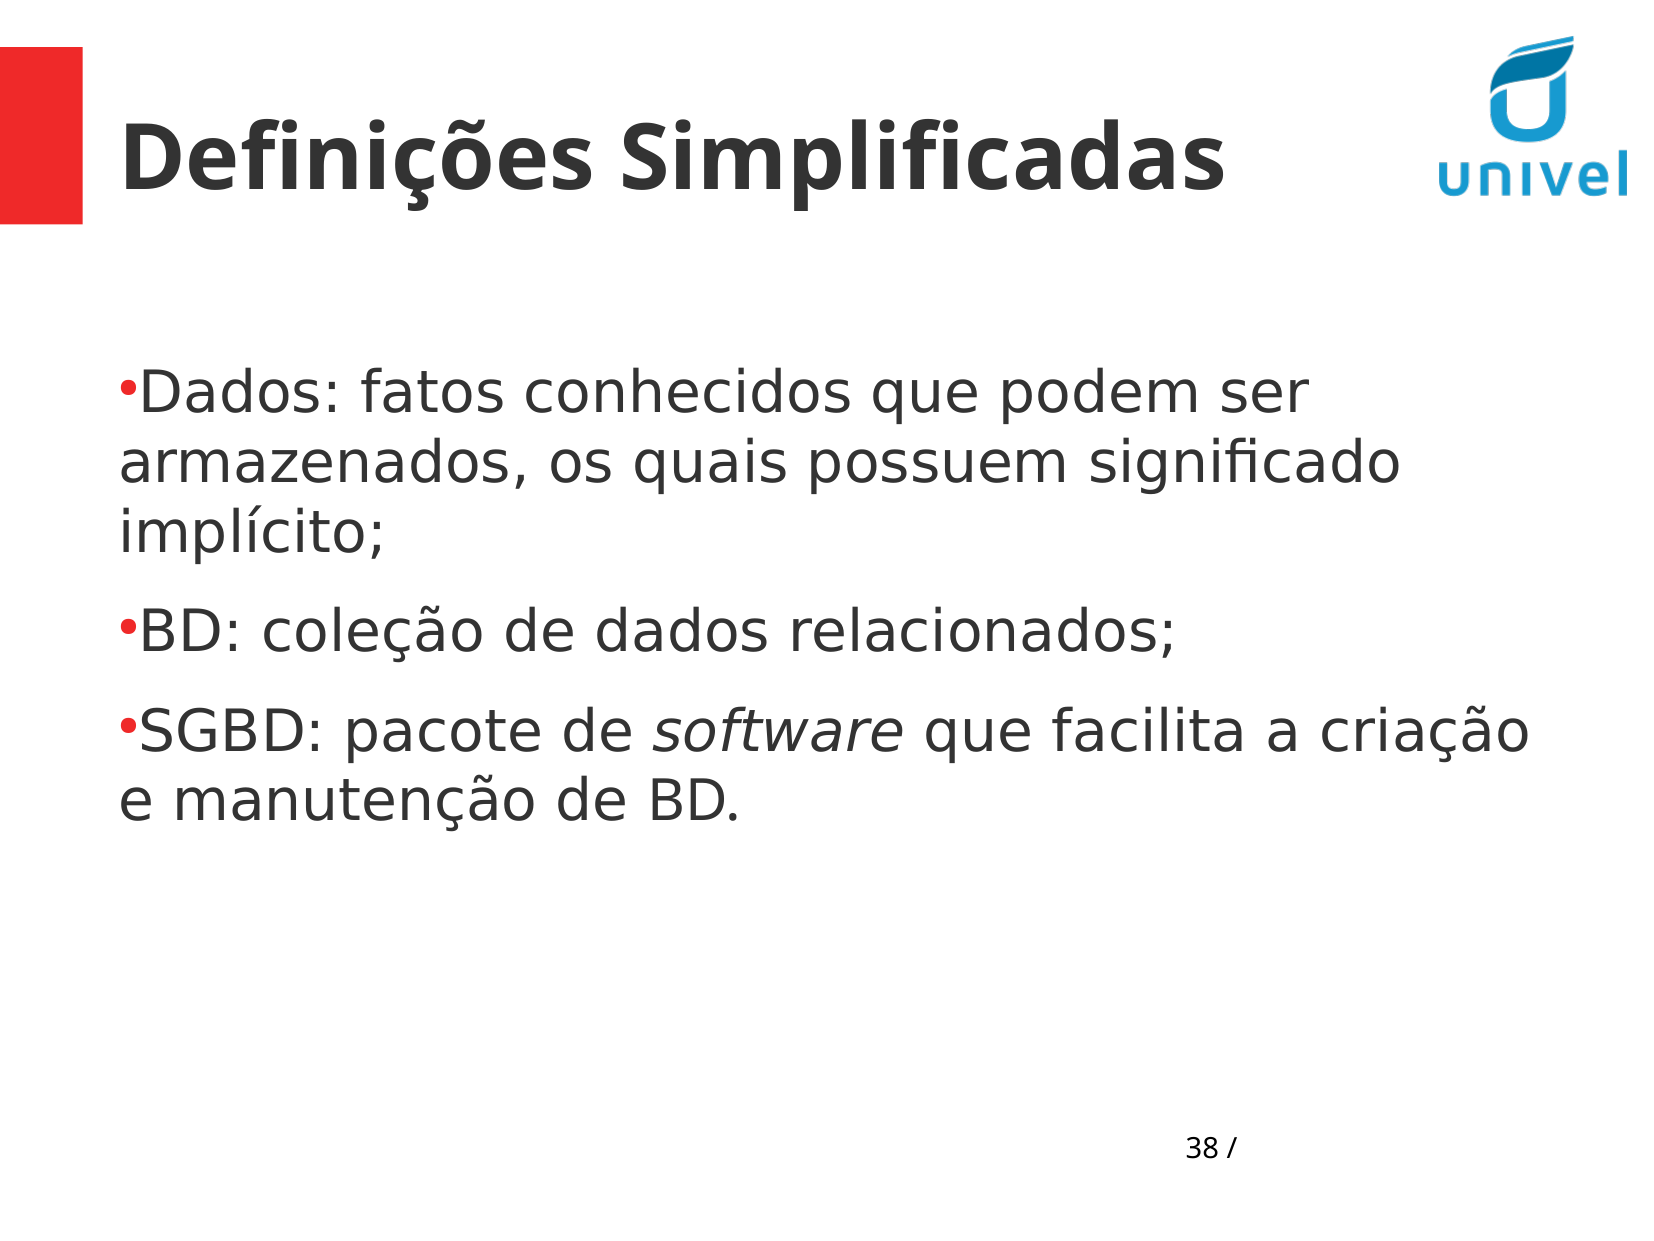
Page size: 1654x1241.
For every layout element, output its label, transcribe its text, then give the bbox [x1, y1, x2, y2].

text_box / [1185, 1129, 1571, 1216]
title Definições Simplificadas [118, 49, 1571, 257]
list Dados: fatos conhecidos que podem ser armazenados, os quais possuem significado implícito; BD: coleção de dados relacionados; SGBD: pacote de software que facilita a criação e manutenção de BD. [118, 354, 1536, 1074]
